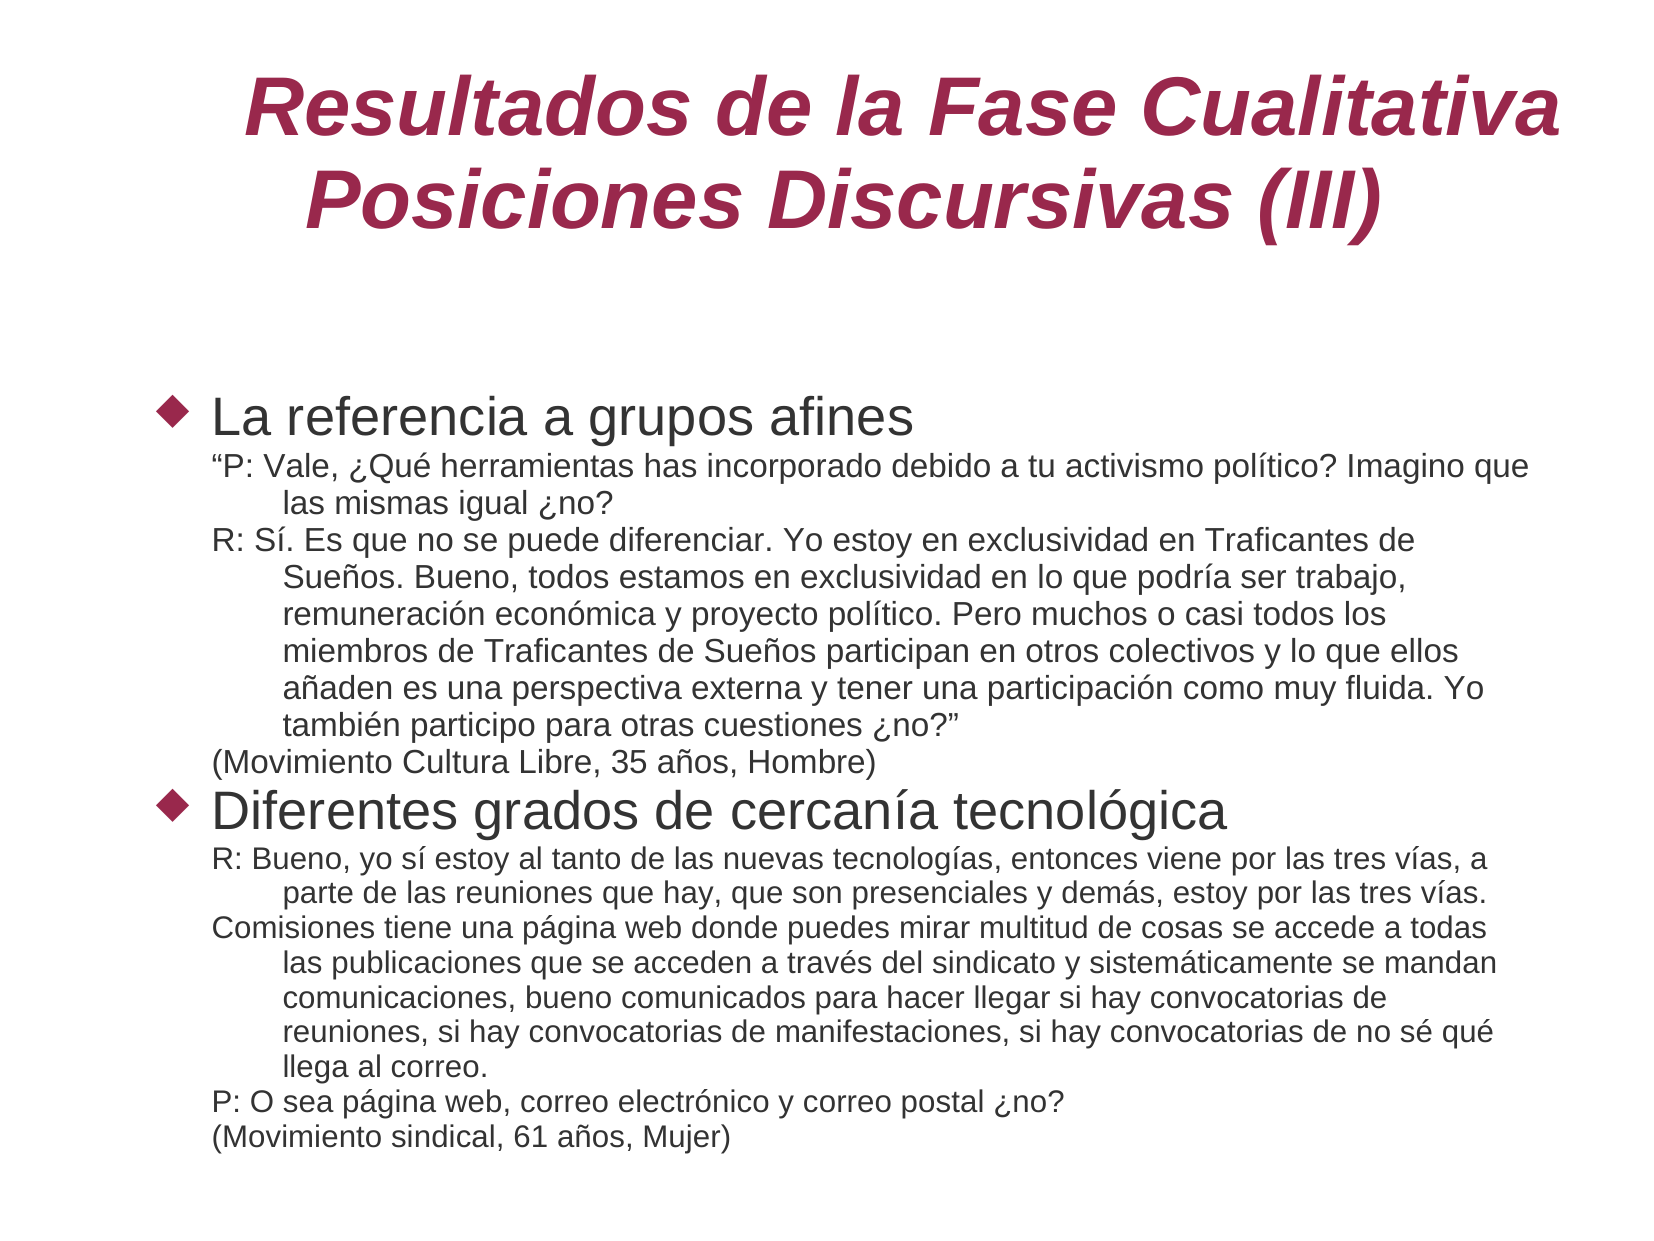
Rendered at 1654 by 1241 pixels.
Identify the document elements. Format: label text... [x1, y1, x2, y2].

list La referencia a grupos afines “P: Vale, ¿Qué herramientas has incorporado debido a tu activismo político? Imagino que las mismas igual ¿no? R: Sí. Es que no se puede diferenciar. Yo estoy en exclusividad en Traficantes de Sueños. Bueno, todos estamos en exclusividad en lo que podría ser trabajo, remuneración económica y proyecto político. Pero muchos o casi todos los miembros de Traficantes de Sueños participan en otros colectivos y lo que ellos añaden es una perspectiva externa y tener una participación como muy fluida. Yo también participo para otras cuestiones ¿no?” (Movimiento Cultura Libre, 35 años, Hombre) Diferentes grados de cercanía tecnológica R: Bueno, yo sí estoy al tanto de las nuevas tecnologías, entonces viene por las tres vías, a parte de las reuniones que hay, que son presenciales y demás, estoy por las tres vías. Comisiones tiene una página web donde puedes mirar multitud de cosas se accede a todas las publicaciones que se acceden a través del sindicato y sistemáticamente se mandan comunicaciones, bueno comunicados para hacer llegar si hay convocatorias de reuniones, si hay convocatorias de manifestaciones, si hay convocatorias de no sé qué llega al correo. P: O sea página web, correo electrónico y correo postal ¿no? (Movimiento sindical, 61 años, Mujer) [152, 344, 1534, 1154]
title Resultados de la Fase Cualitativa Posiciones Discursivas (III) [82, 49, 1571, 257]
